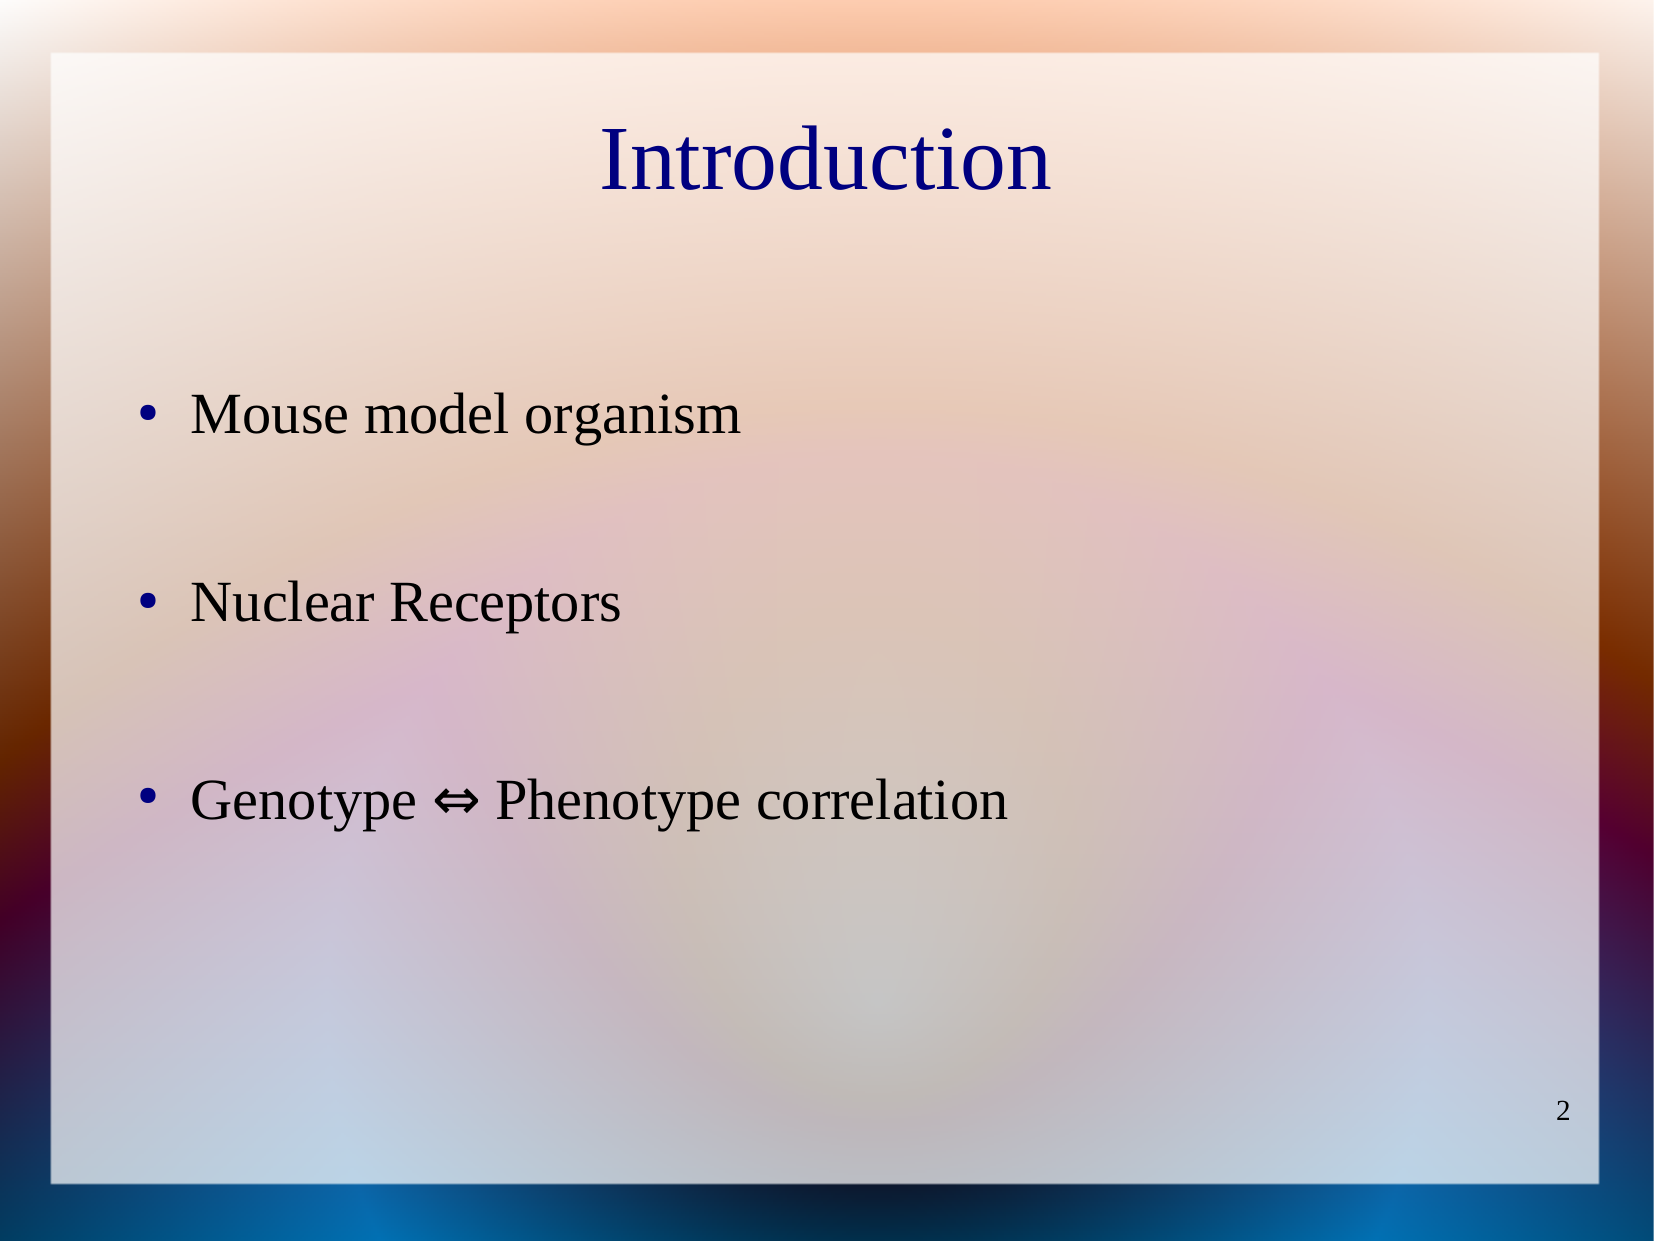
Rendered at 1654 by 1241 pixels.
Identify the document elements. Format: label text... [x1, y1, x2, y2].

list Mouse model organism Nuclear Receptors Genotype ⇔ Phenotype correlation [120, 381, 1591, 920]
title Introduction [82, 55, 1571, 263]
picture [0, 0, 1654, 1241]
